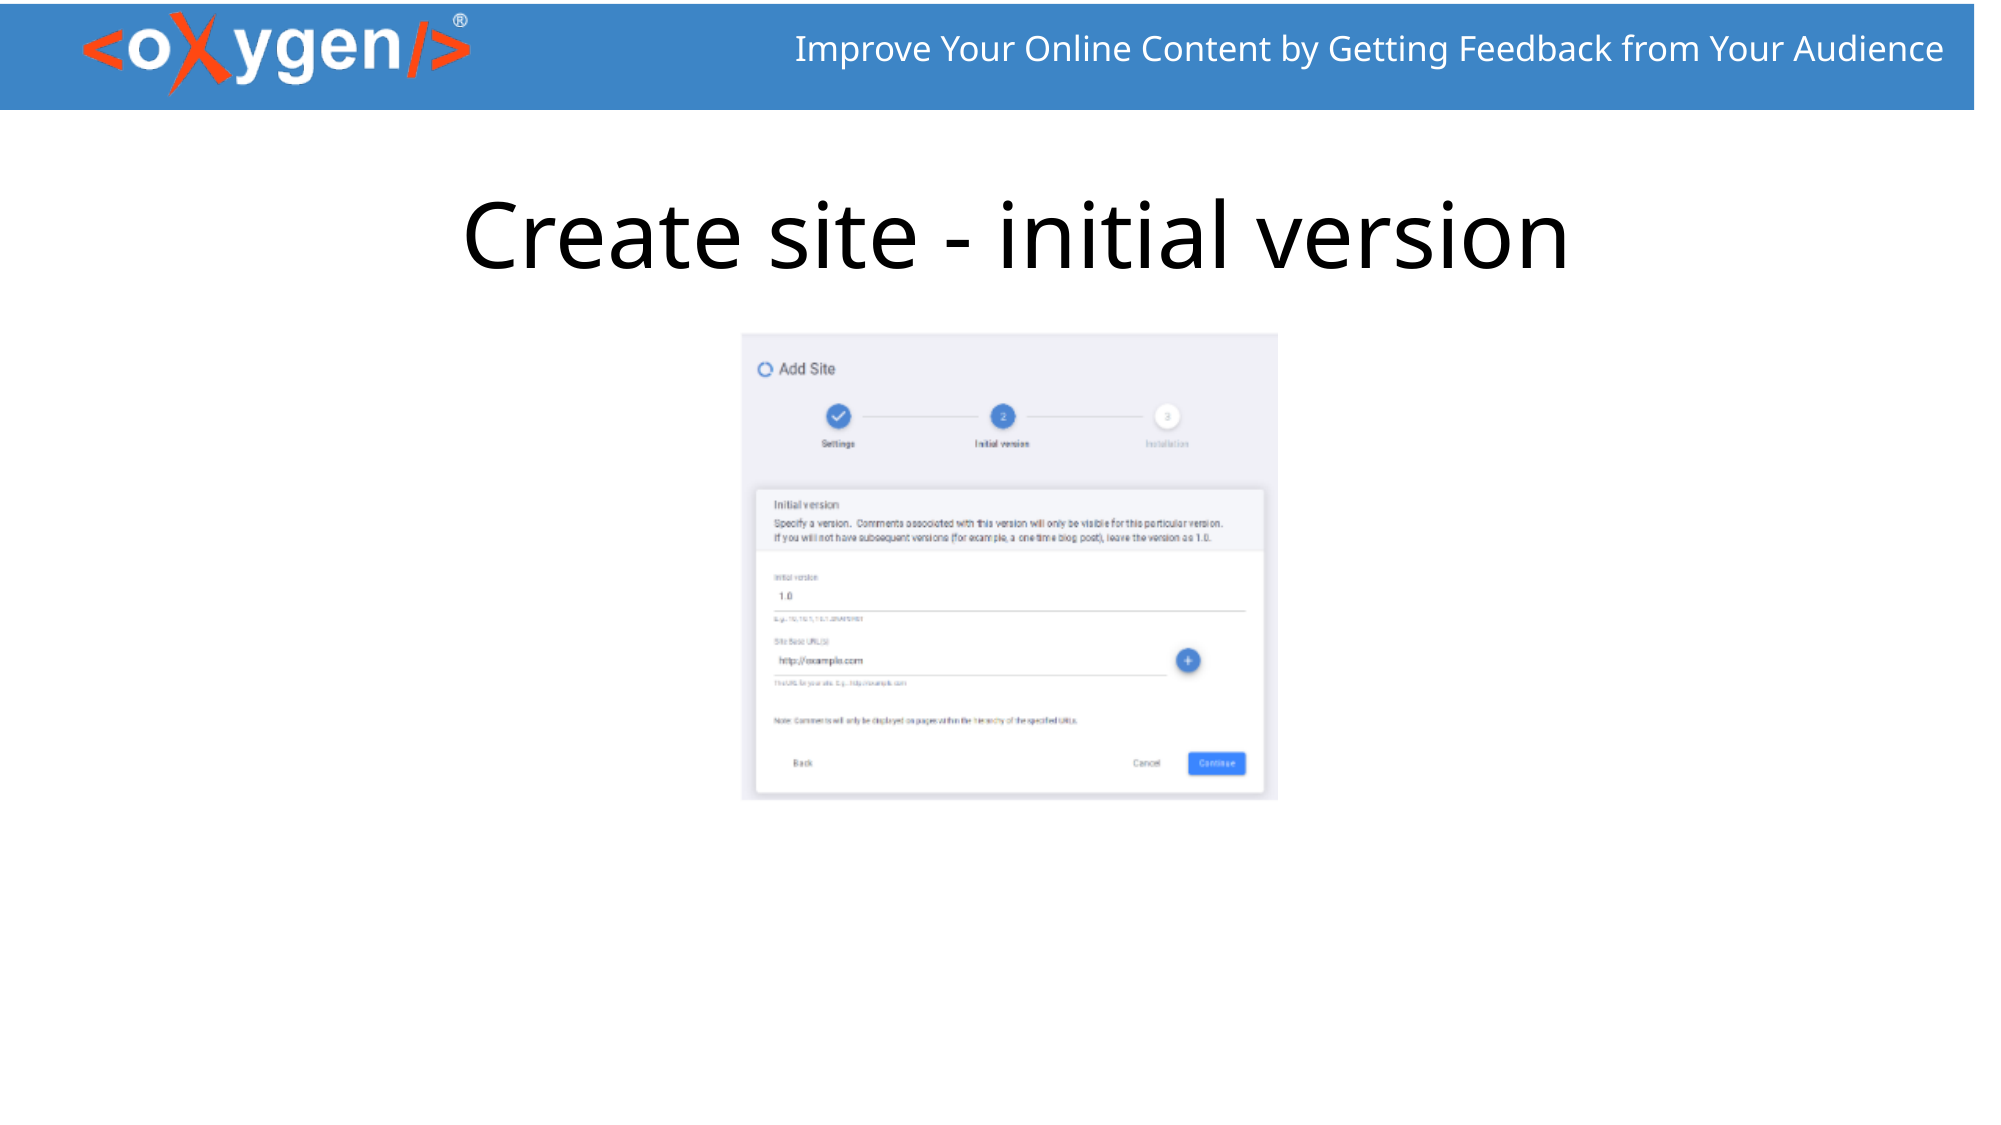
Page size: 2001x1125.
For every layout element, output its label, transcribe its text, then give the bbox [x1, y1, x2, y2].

title Create site - initial version [99, 139, 1900, 328]
picture [736, 330, 1278, 805]
picture [75, 0, 488, 106]
